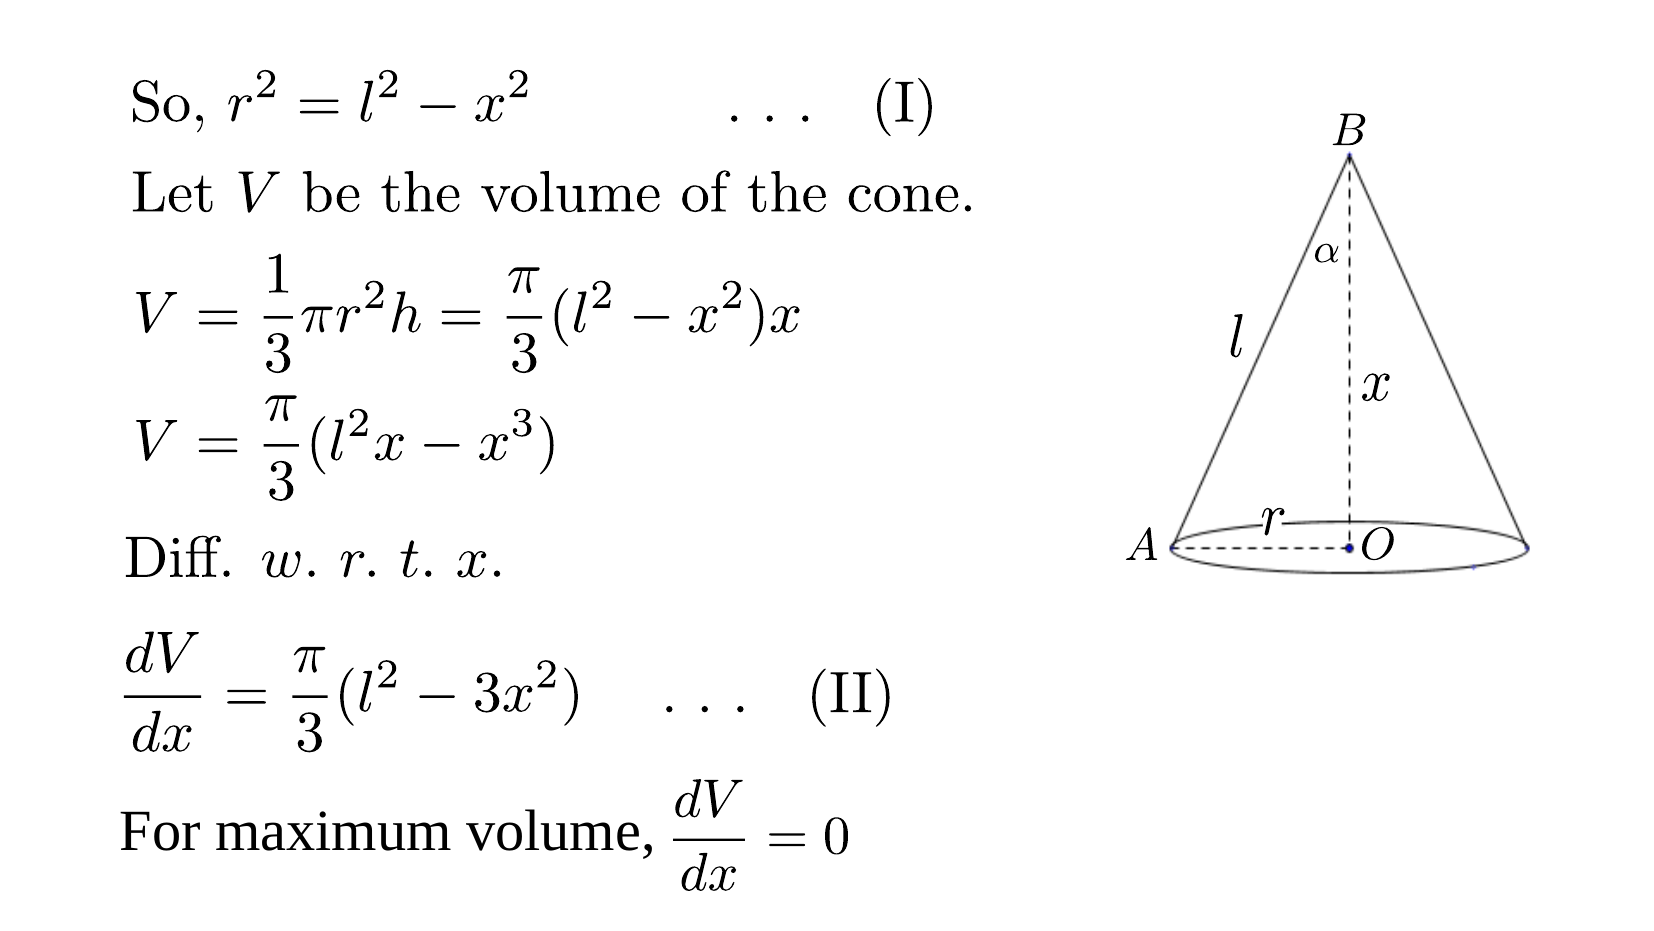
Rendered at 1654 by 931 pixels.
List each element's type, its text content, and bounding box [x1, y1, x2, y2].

text_box [123, 631, 578, 753]
text_box [1125, 527, 1158, 560]
title For maximum volume, [47, 37, 1619, 898]
text_box [1230, 314, 1243, 358]
text_box [1361, 373, 1390, 402]
text_box [132, 69, 528, 133]
text_box [673, 779, 848, 891]
picture [1133, 113, 1571, 615]
text_box [132, 170, 972, 213]
text_box [125, 535, 501, 578]
text_box [1314, 243, 1339, 263]
text_box [728, 77, 932, 137]
text_box [1261, 507, 1285, 536]
text_box [135, 253, 800, 374]
text_box [1362, 526, 1394, 561]
text_box [664, 668, 890, 727]
text_box [135, 395, 554, 501]
text_box [1332, 113, 1366, 146]
